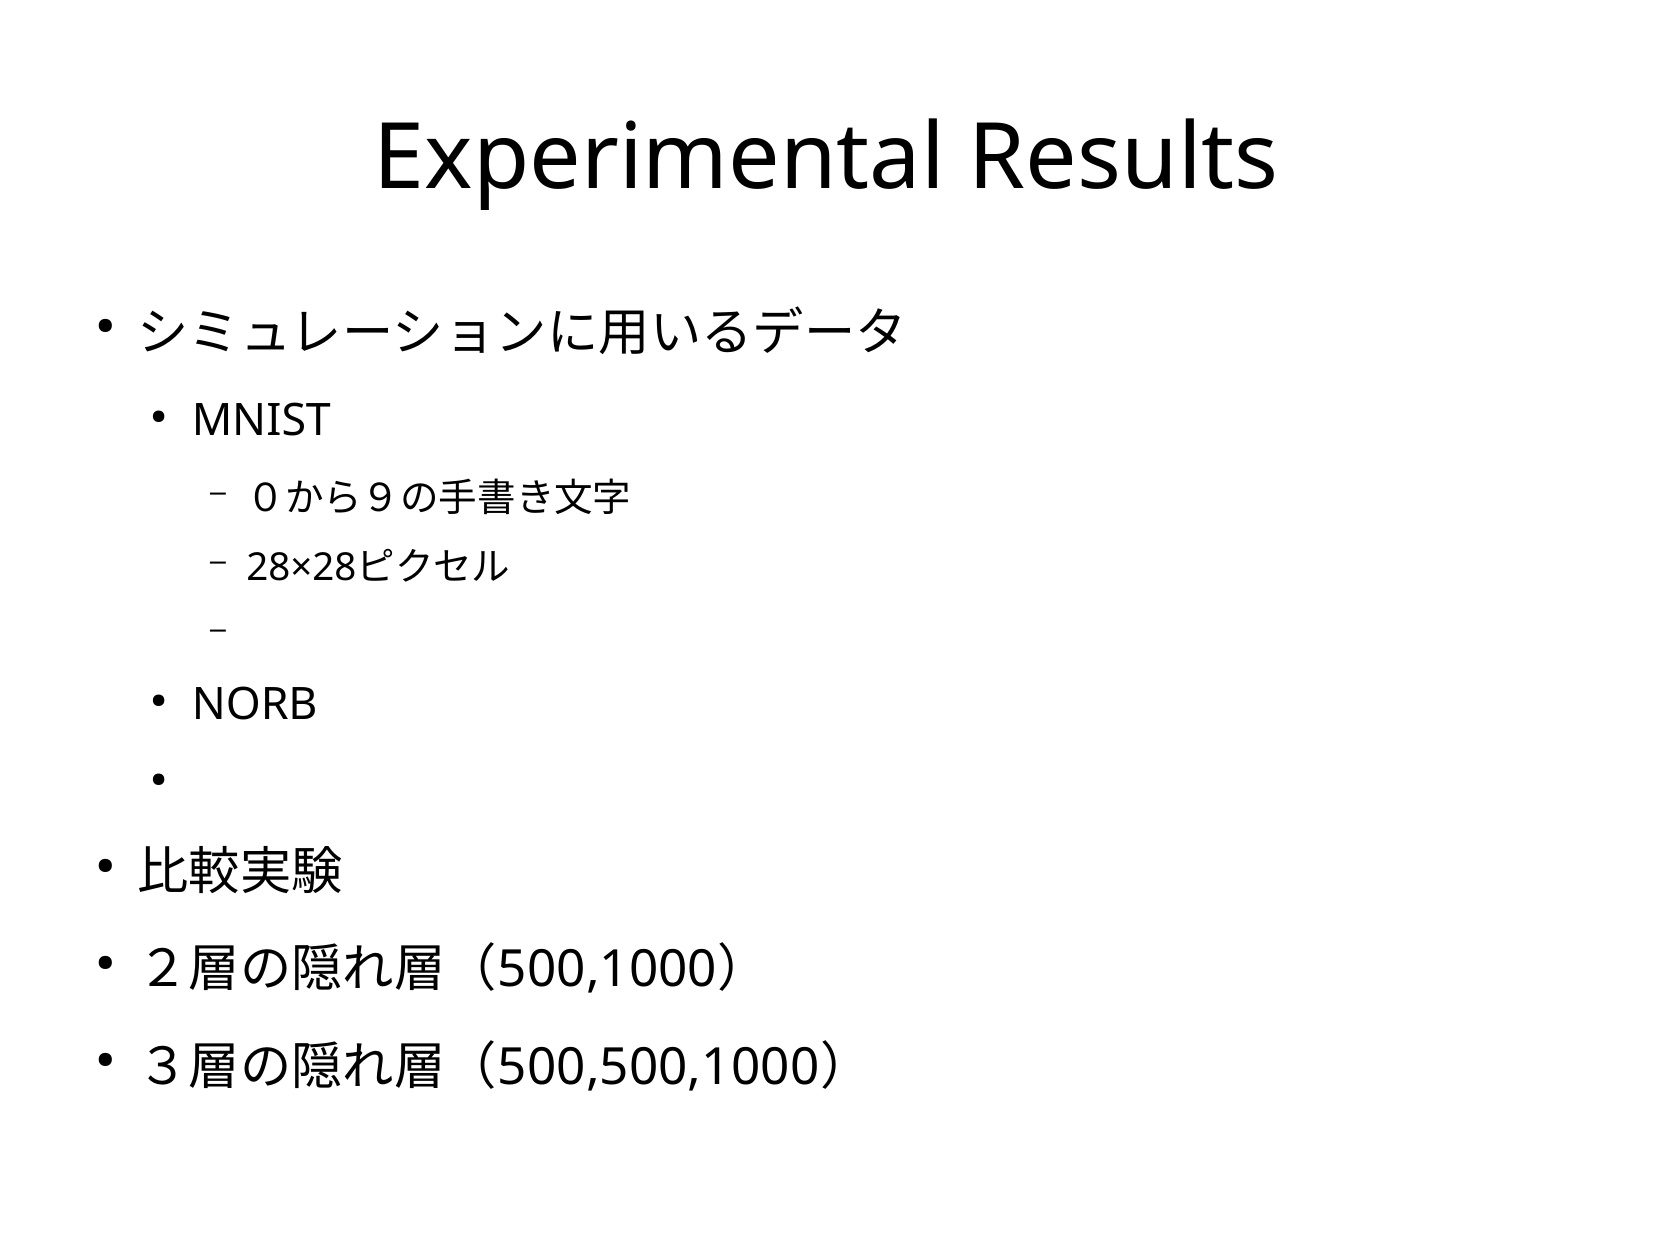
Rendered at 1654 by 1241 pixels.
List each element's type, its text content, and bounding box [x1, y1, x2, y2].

title Experimental Results [82, 56, 1571, 250]
list シミュレーションに用いるデータ MNIST ０から９の手書き文字 28×28ピクセル NORB 比較実験 ２層の隠れ層（500,1000） ３層の隠れ層（500,500,1000） [82, 290, 1571, 1109]
